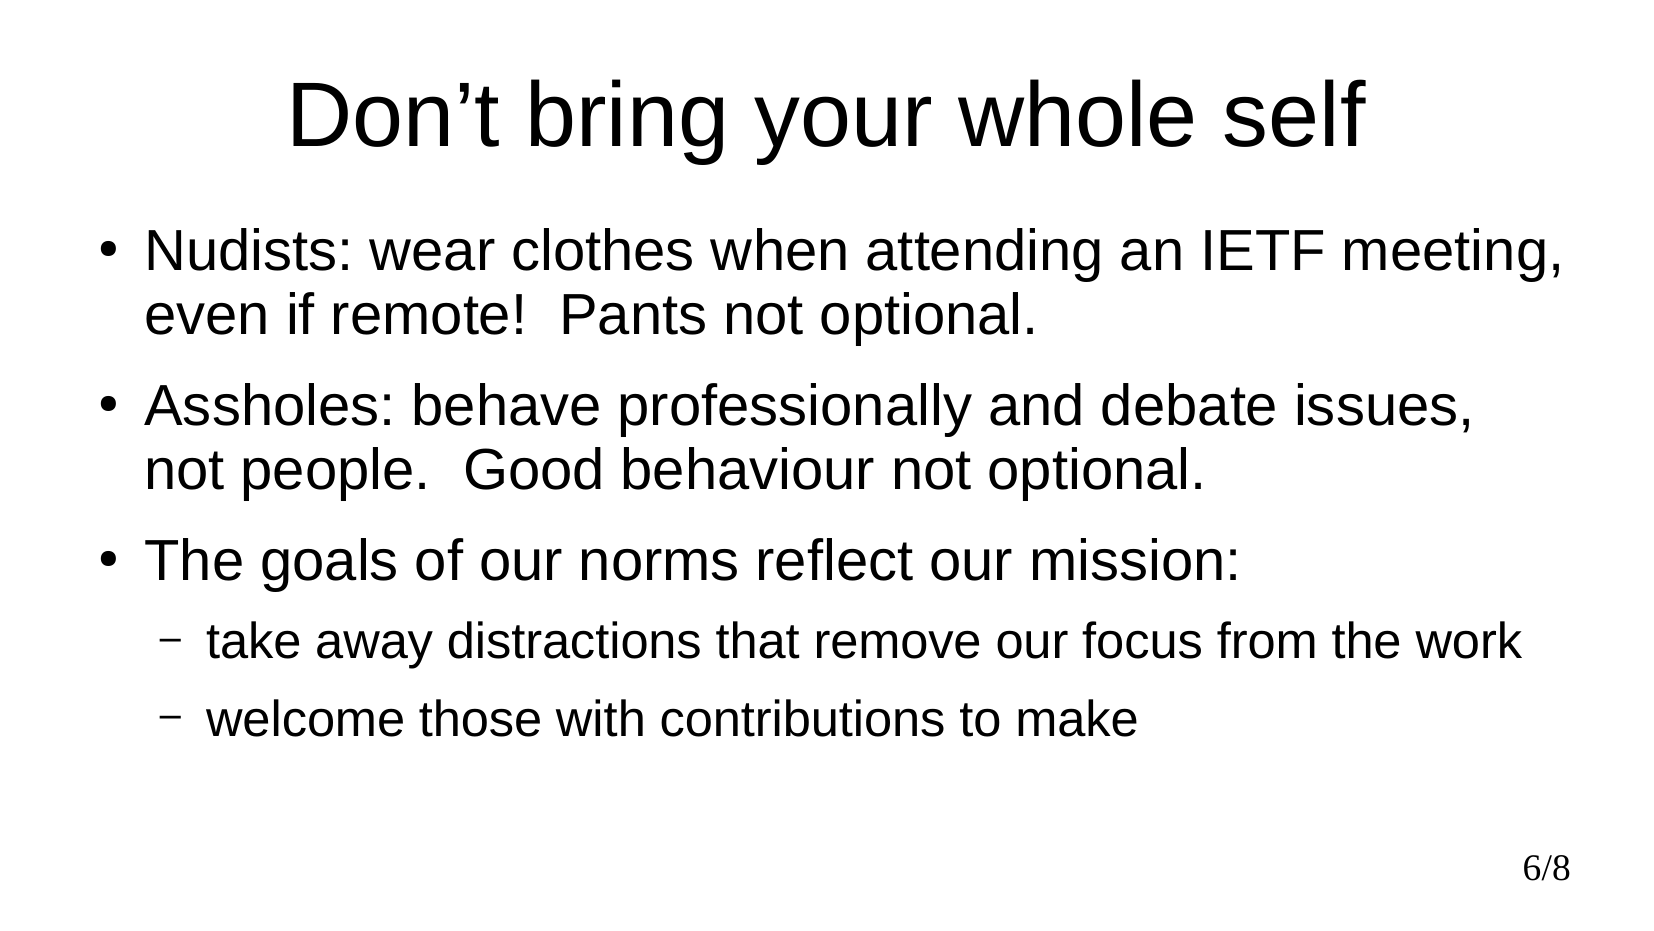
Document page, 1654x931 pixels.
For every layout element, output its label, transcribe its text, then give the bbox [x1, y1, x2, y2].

title Don’t bring your whole self [82, 37, 1571, 193]
list Nudists: wear clothes when attending an IETF meeting, even if remote! Pants not optional. Assholes: behave professionally and debate issues, not people. Good behaviour not optional. The goals of our norms reflect our mission: take away distractions that remove our focus from the work welcome those with contributions to make [82, 217, 1571, 758]
